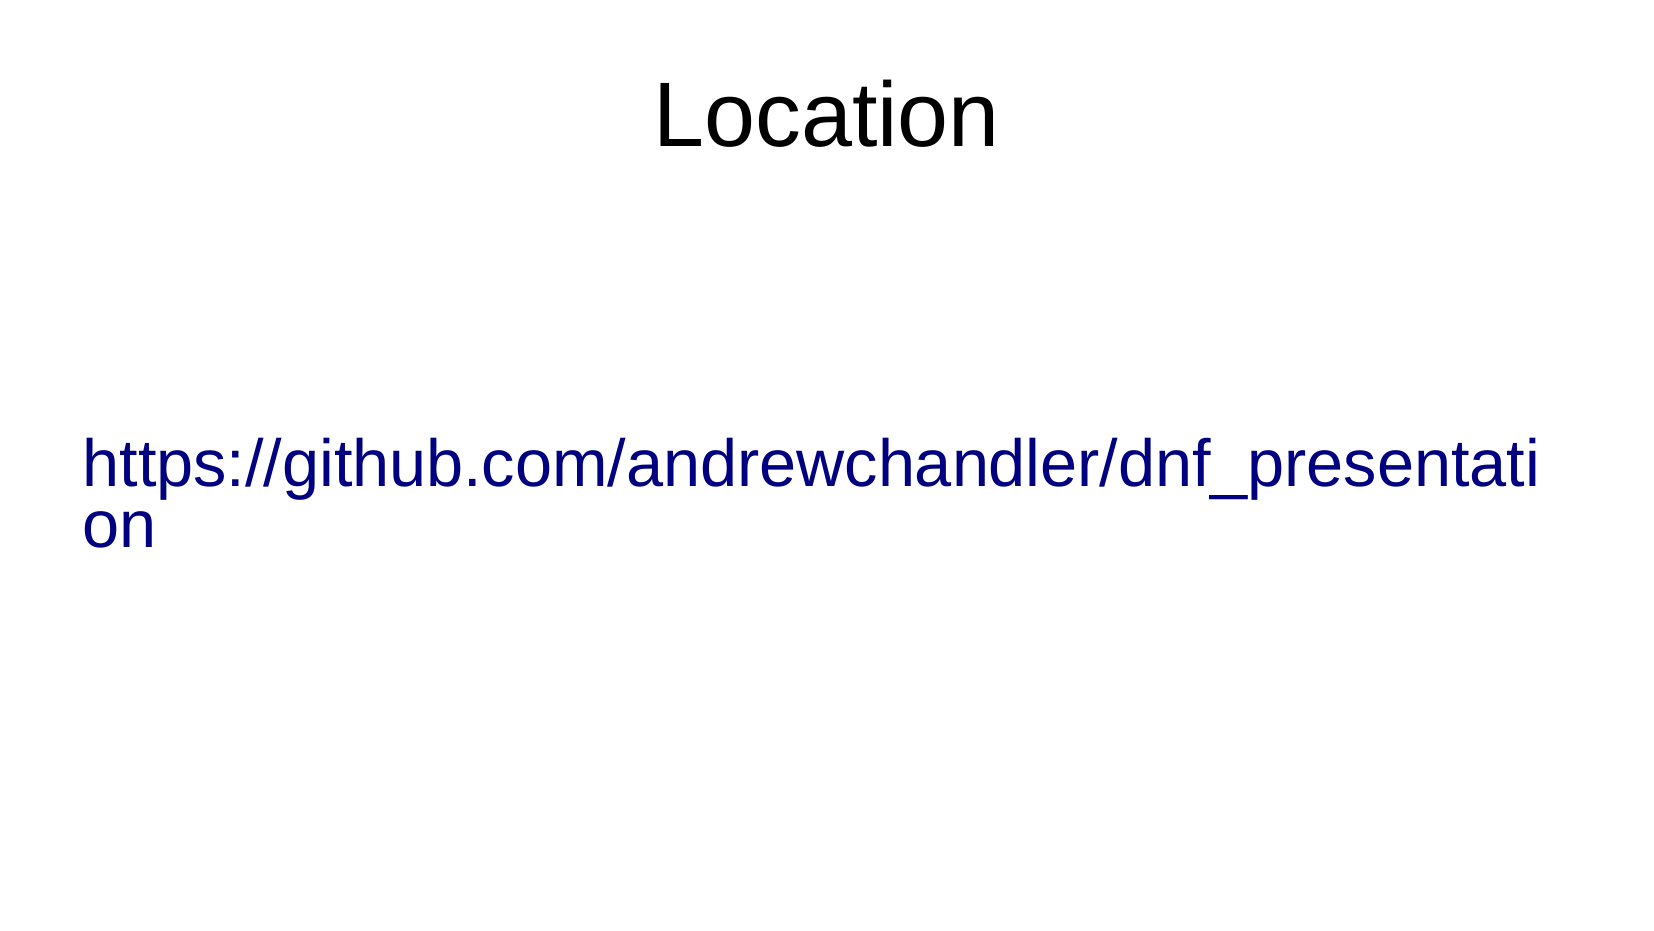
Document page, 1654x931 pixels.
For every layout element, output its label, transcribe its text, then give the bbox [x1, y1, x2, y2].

list https://github.com/andrewchandler/dnf_presentation [82, 217, 1571, 758]
title Location [82, 37, 1571, 193]
